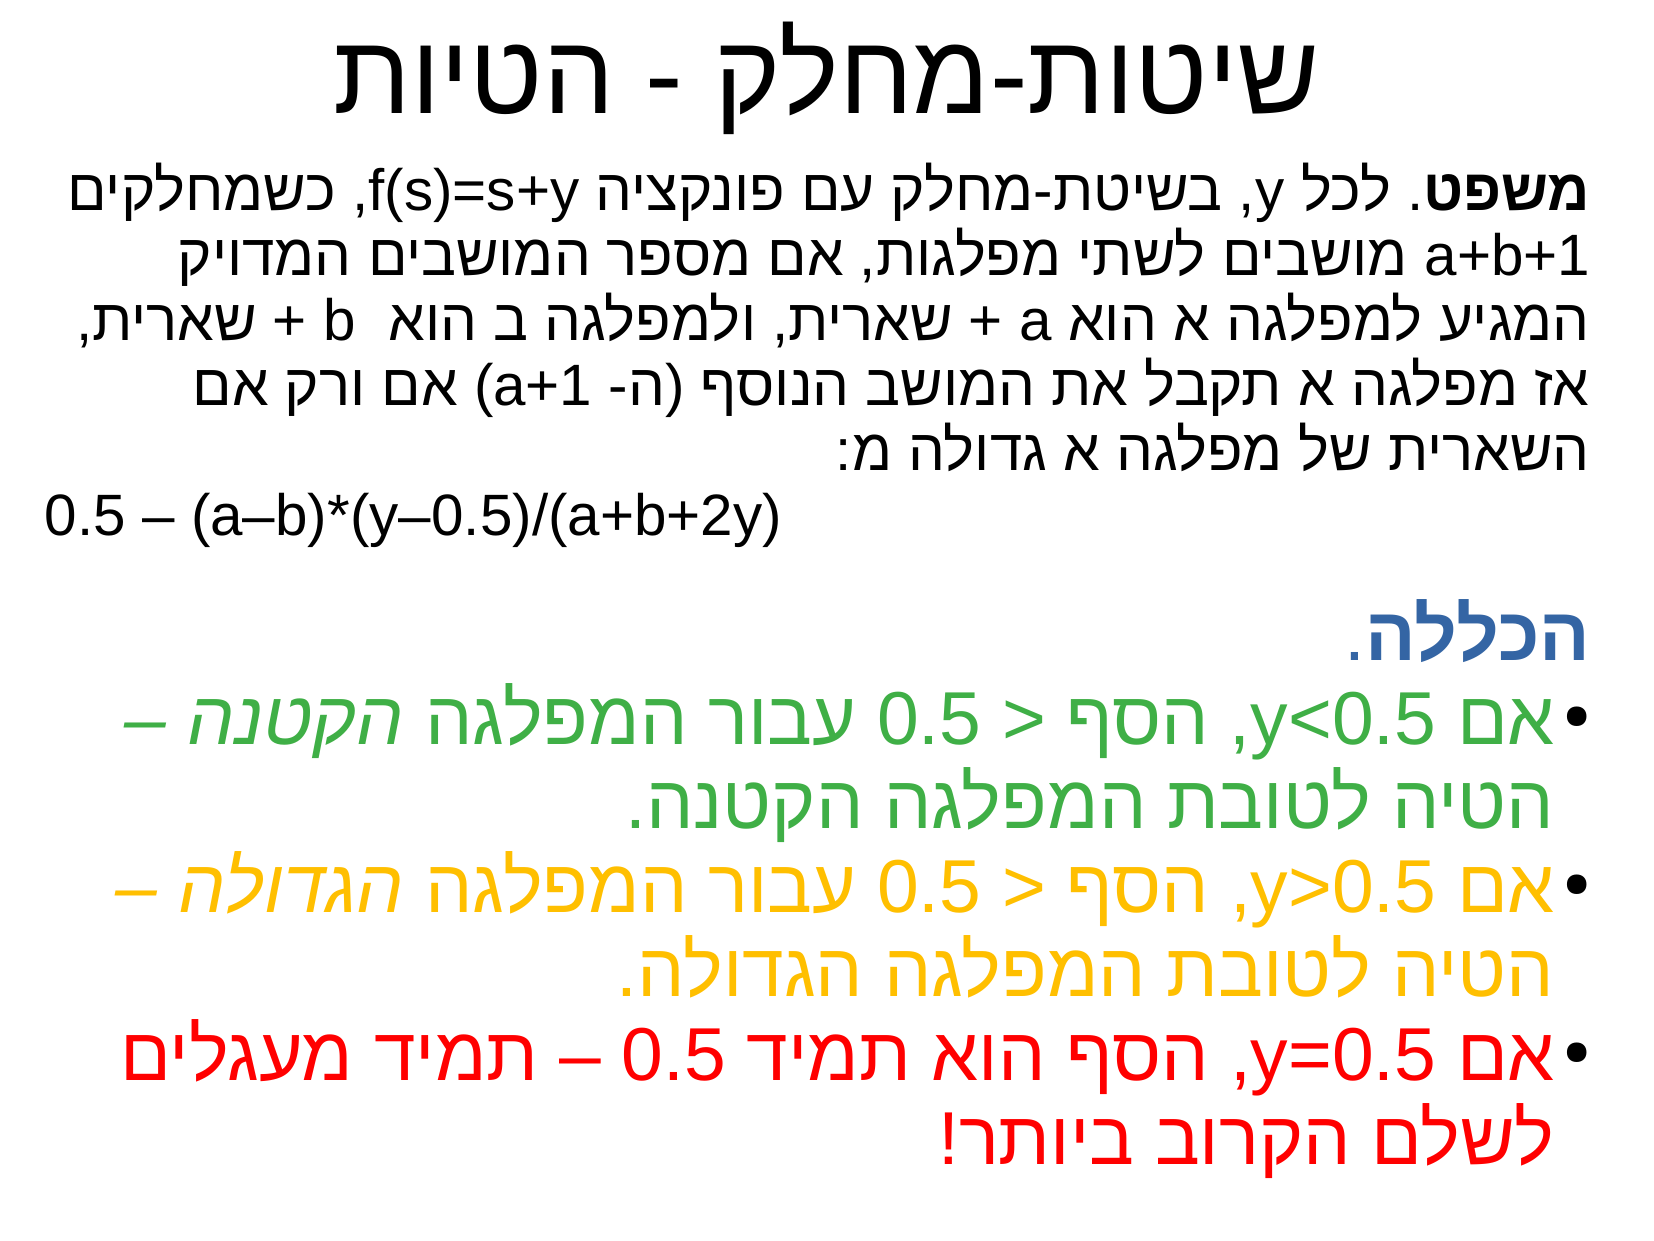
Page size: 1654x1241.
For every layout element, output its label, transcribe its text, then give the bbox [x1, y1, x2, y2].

title שיטות-מחלק - הטיות [0, 0, 1654, 151]
text_box הכללה. אם y<0.5, הסף < 0.5 עבור המפלגה הקטנה – הטיה לטובת המפלגה הקטנה. אם y>0.5, הסף < 0.5 עבור המפלגה הגדולה – הטיה לטובת המפלגה הגדולה. אם y=0.5, הסף הוא תמיד 0.5 – תמיד מעגלים לשלם הקרוב ביותר! [30, 585, 1606, 1188]
text_box משפט. לכל y, בשיטת-מחלק עם פונקציה f(s)=s+y, כשמחלקים a+b+1 מושבים לשתי מפלגות, אם מספר המושבים המדויק המגיע למפלגה א הוא a + שארית, ולמפלגה ב הוא b + שארית, אז מפלגה א תקבל את המושב הנוסף (ה- a+1) אם ורק אם השארית של מפלגה א גדולה מ: 0.5 – (a–b)*(y–0.5)/(a+b+2y) [30, 150, 1606, 571]
